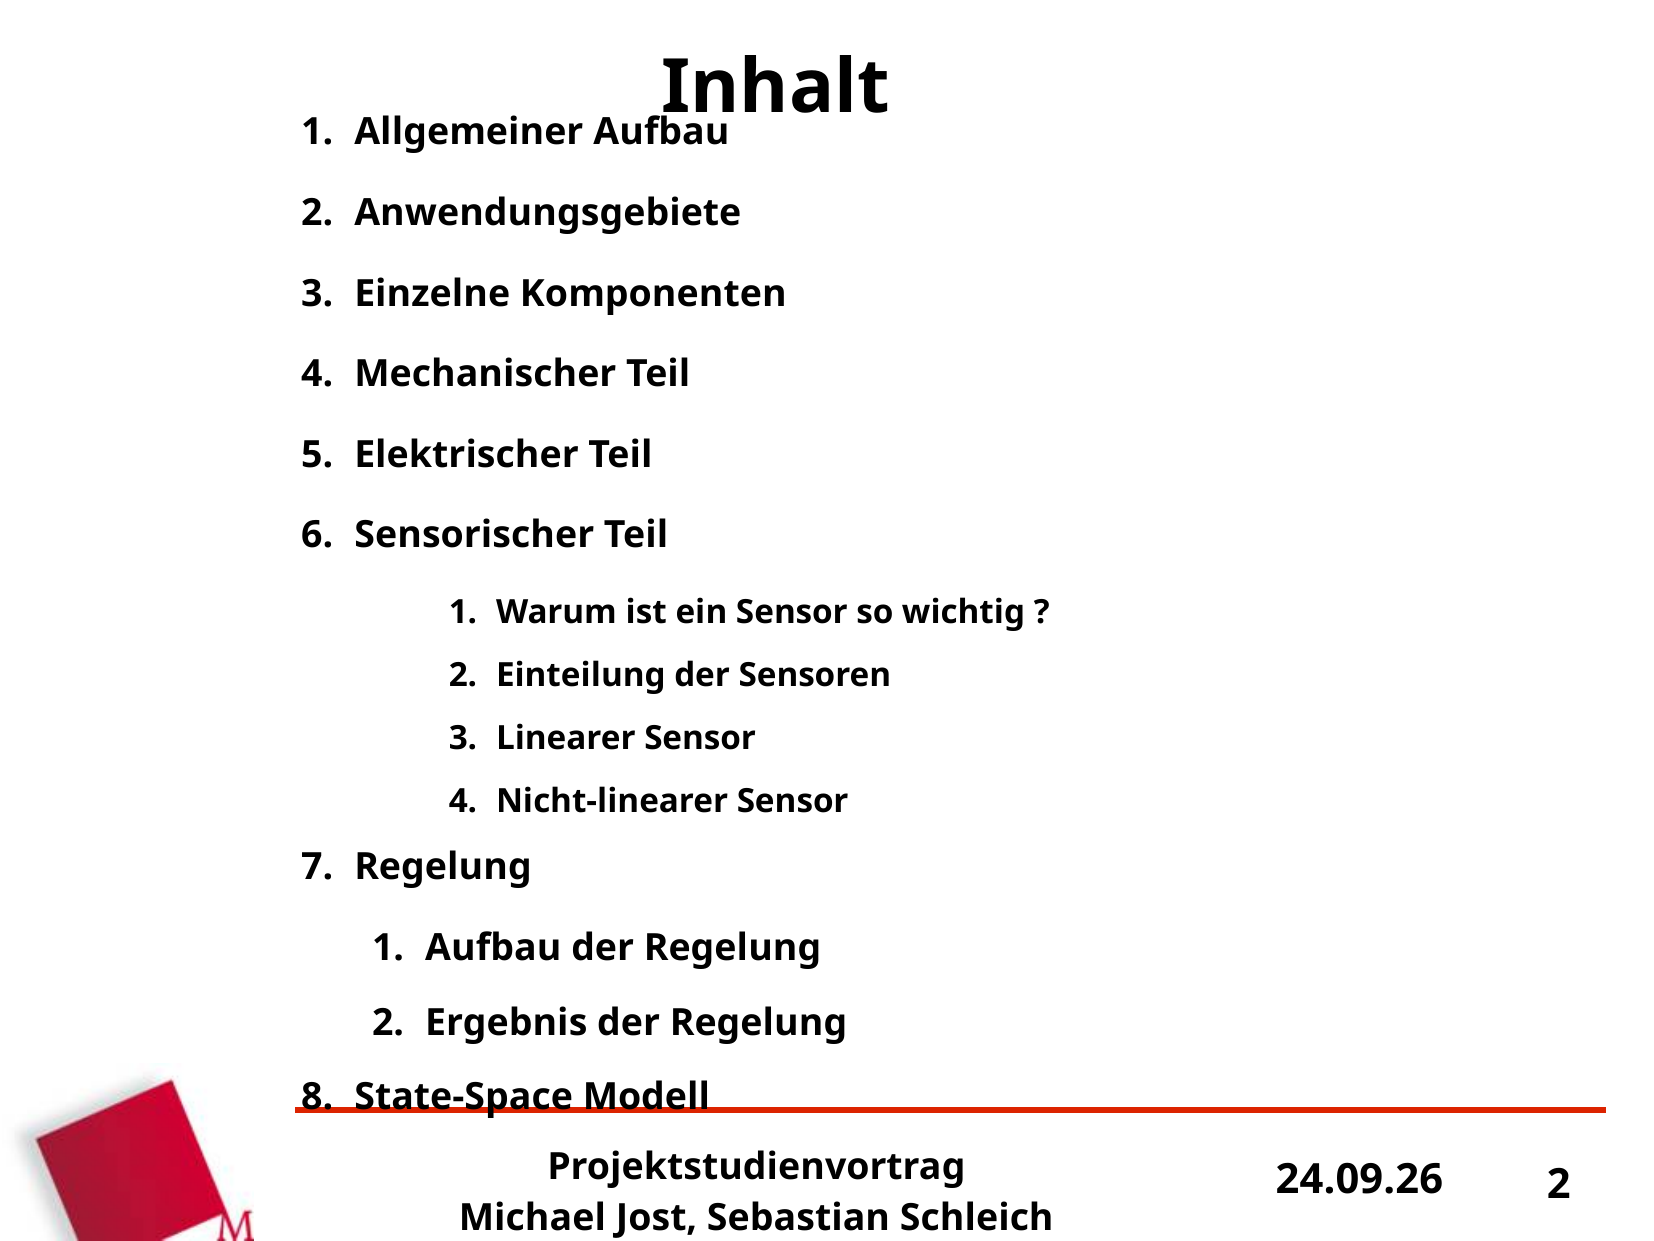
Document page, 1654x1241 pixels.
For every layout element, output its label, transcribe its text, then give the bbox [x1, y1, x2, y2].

title Inhalt [661, 25, 910, 142]
list Allgemeiner Aufbau Anwendungsgebiete Einzelne Komponenten Mechanischer Teil Elektrischer Teil Sensorischer Teil Warum ist ein Sensor so wichtig ? Einteilung der Sensoren Linearer Sensor Nicht-linearer Sensor Regelung Aufbau der Regelung Ergebnis der Regelung State-Space Modell [283, 85, 1386, 1140]
picture [2, 1063, 254, 1241]
